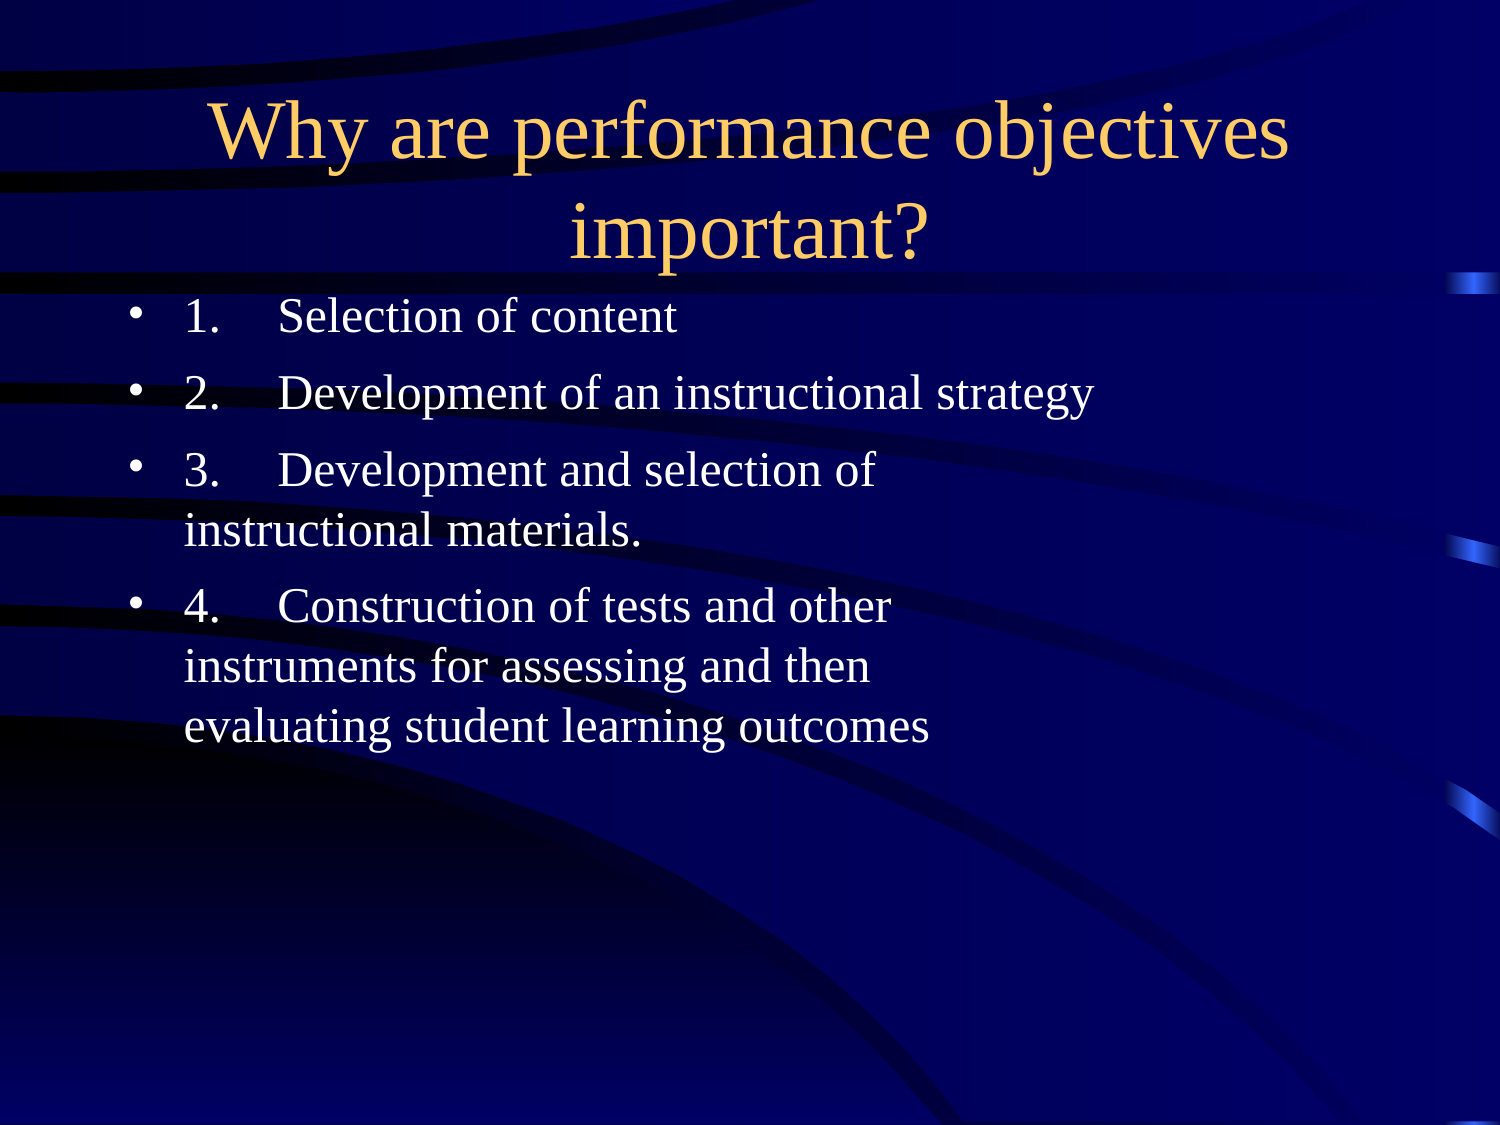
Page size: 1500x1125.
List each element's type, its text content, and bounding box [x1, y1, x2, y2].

list 1. Selection of content 2. Development of an instructional strategy 3. Development and selection of instructional materials. 4. Construction of tests and other instruments for assessing and then evaluating student learning outcomes [112, 275, 1388, 1000]
title Why are performance objectives important? [112, 99, 1388, 250]
